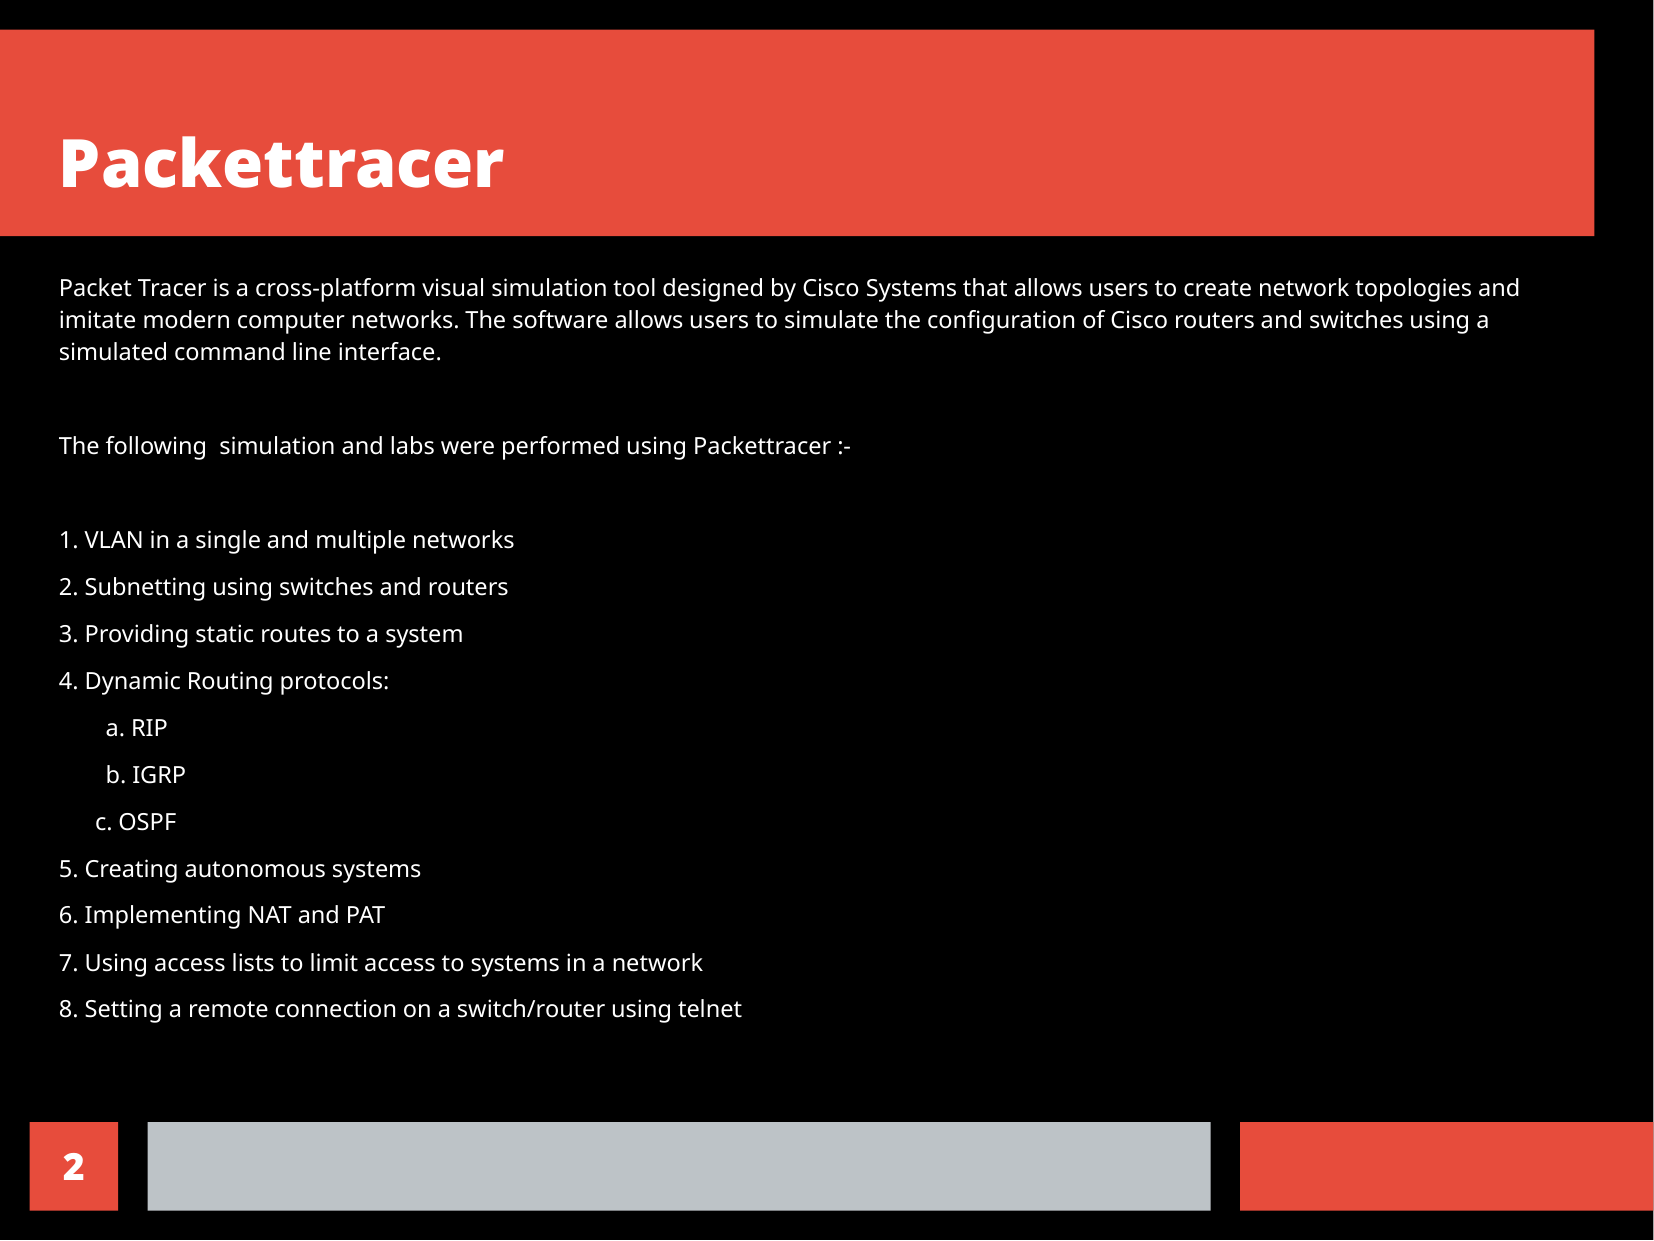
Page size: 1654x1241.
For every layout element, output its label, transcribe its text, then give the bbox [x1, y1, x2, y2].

title Packettracer [59, 59, 1595, 207]
list Packet Tracer is a cross-platform visual simulation tool designed by Cisco Systems that allows users to create network topologies and imitate modern computer networks. The software allows users to simulate the configuration of Cisco routers and switches using a simulated command line interface. The following simulation and labs were performed using Packettracer :- 1. VLAN in a single and multiple networks 2. Subnetting using switches and routers 3. Providing static routes to a system 4. Dynamic Routing protocols: a. RIP b. IGRP c. OSPF 5. Creating autonomous systems 6. Implementing NAT and PAT 7. Using access lists to limit access to systems in a network 8. Setting a remote connection on a switch/router using telnet [59, 271, 1565, 1040]
